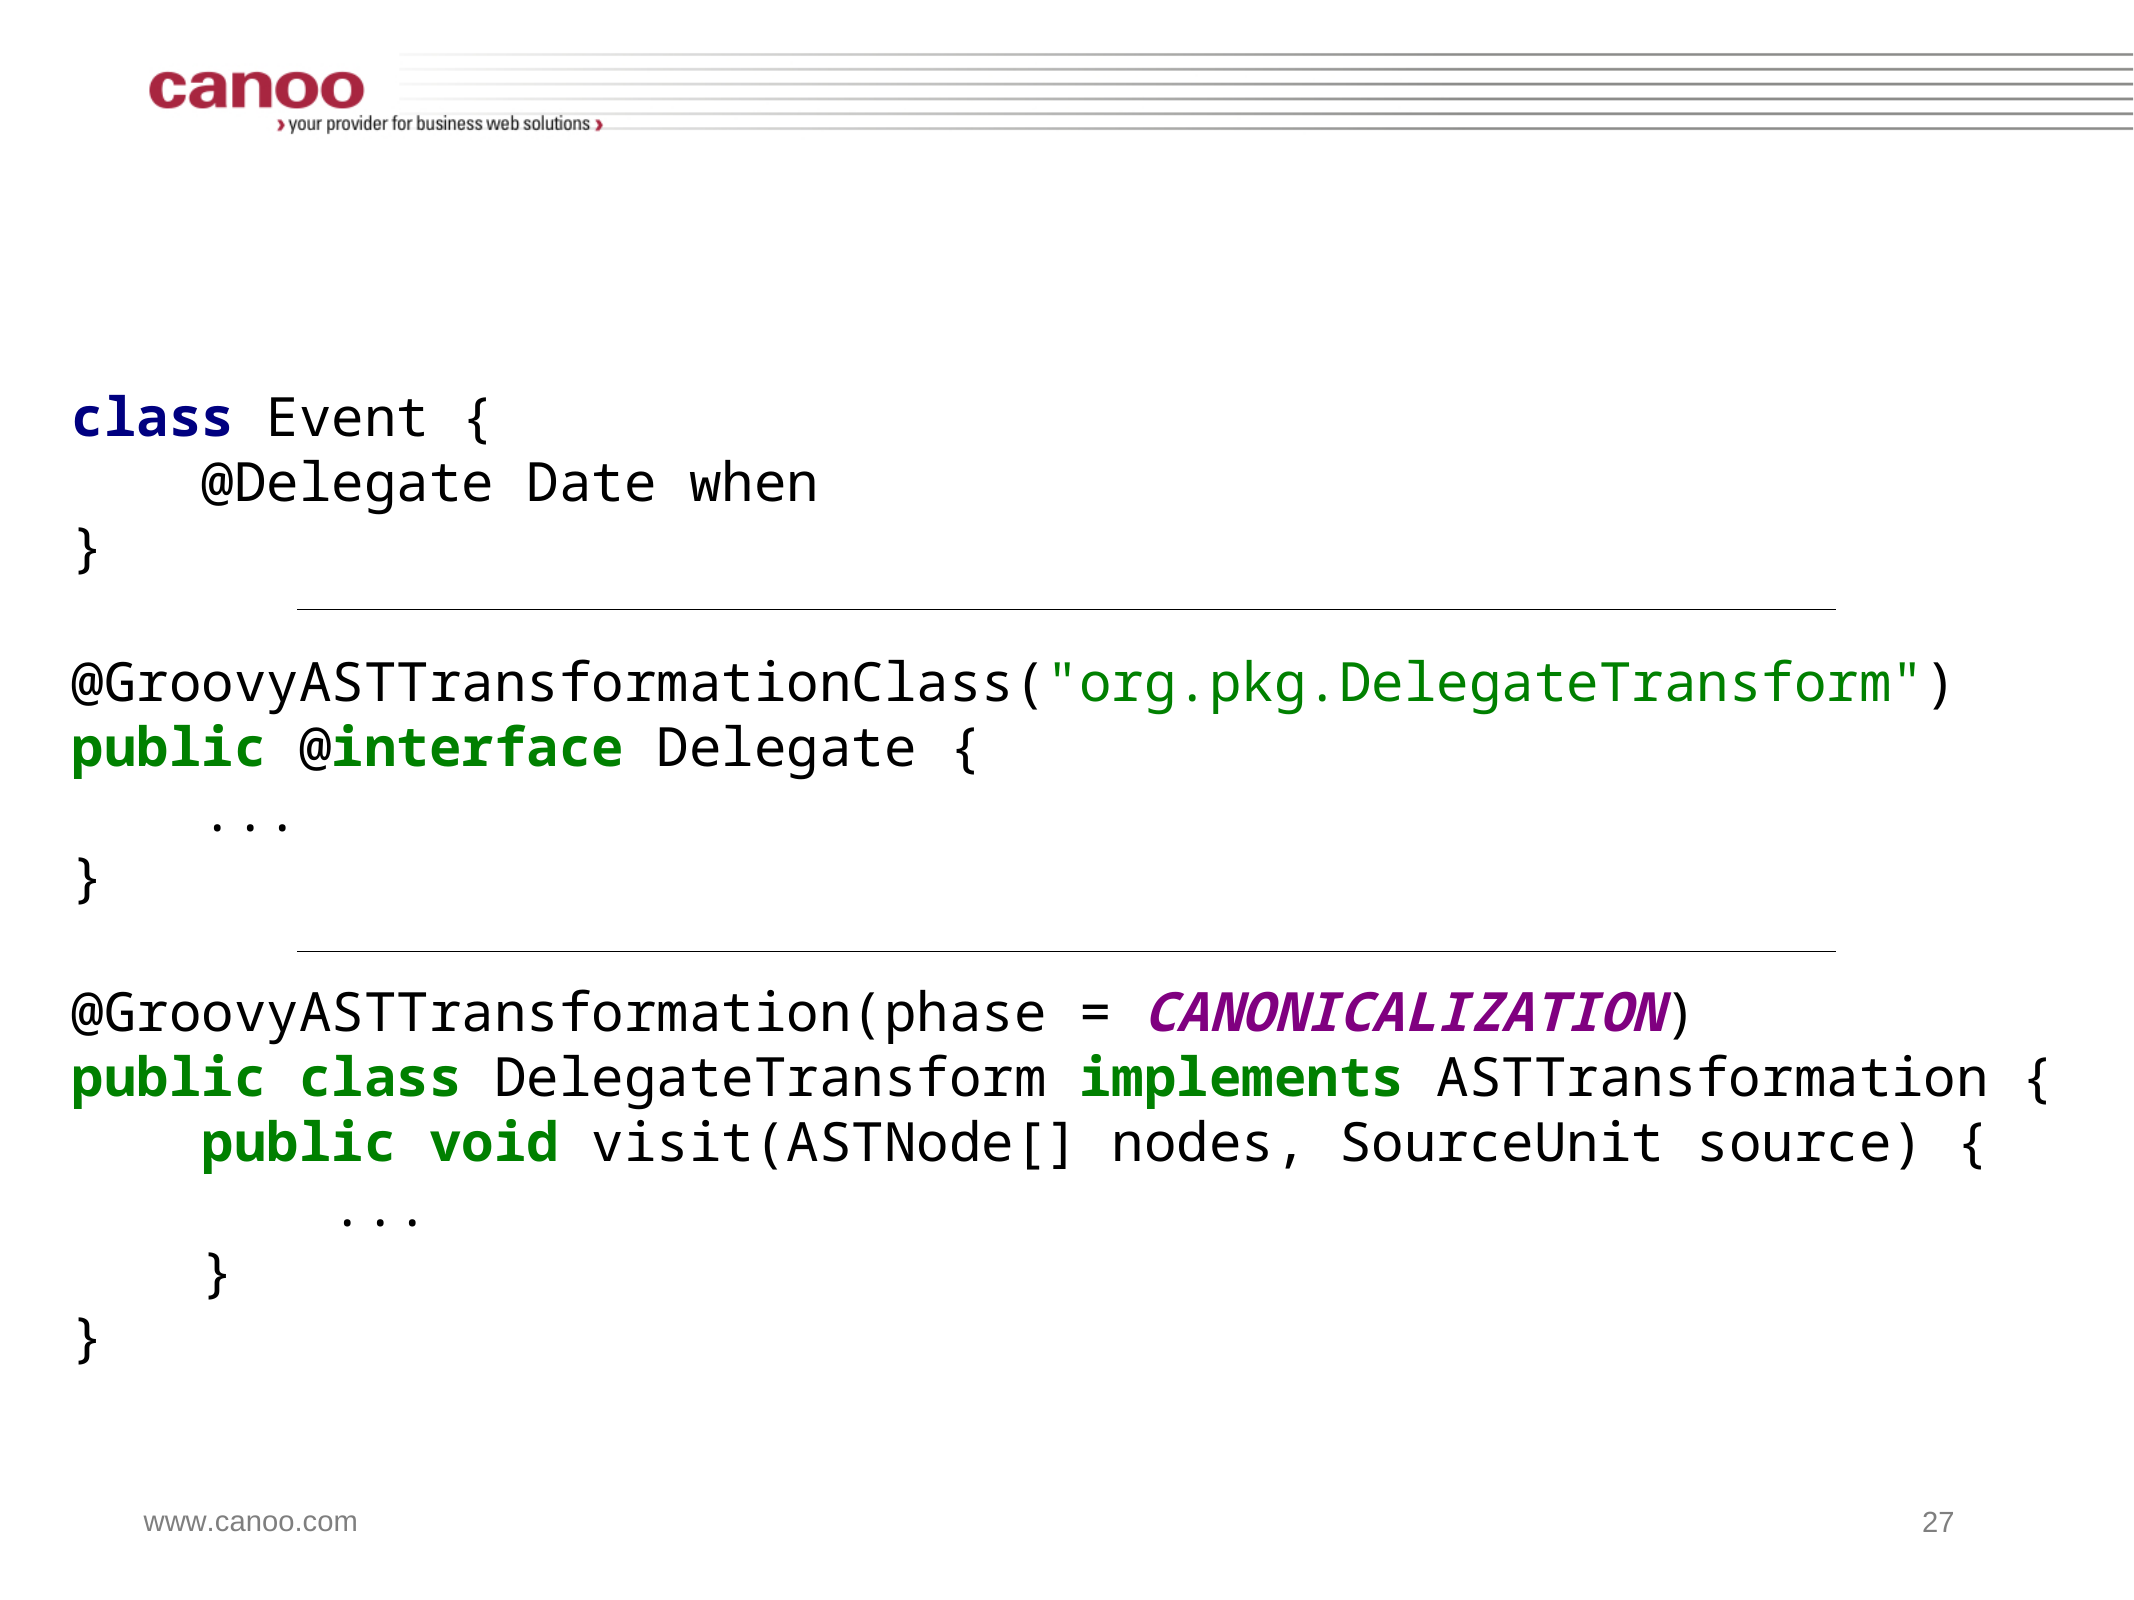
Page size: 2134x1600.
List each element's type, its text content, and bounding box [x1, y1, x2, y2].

text_box <number> [1912, 1495, 1965, 1546]
picture [0, 21, 2134, 188]
text_box class Event { @Delegate Date when } @GroovyASTTransformationClass("org.pkg.DelegateTransform") public @interface Delegate { ... } @GroovyASTTransformation(phase = CANONICALIZATION) public class DelegateTransform implements ASTTransformation { public void visit(ASTNode[] nodes, SourceUnit source) { ... } } [57, 375, 2101, 1478]
